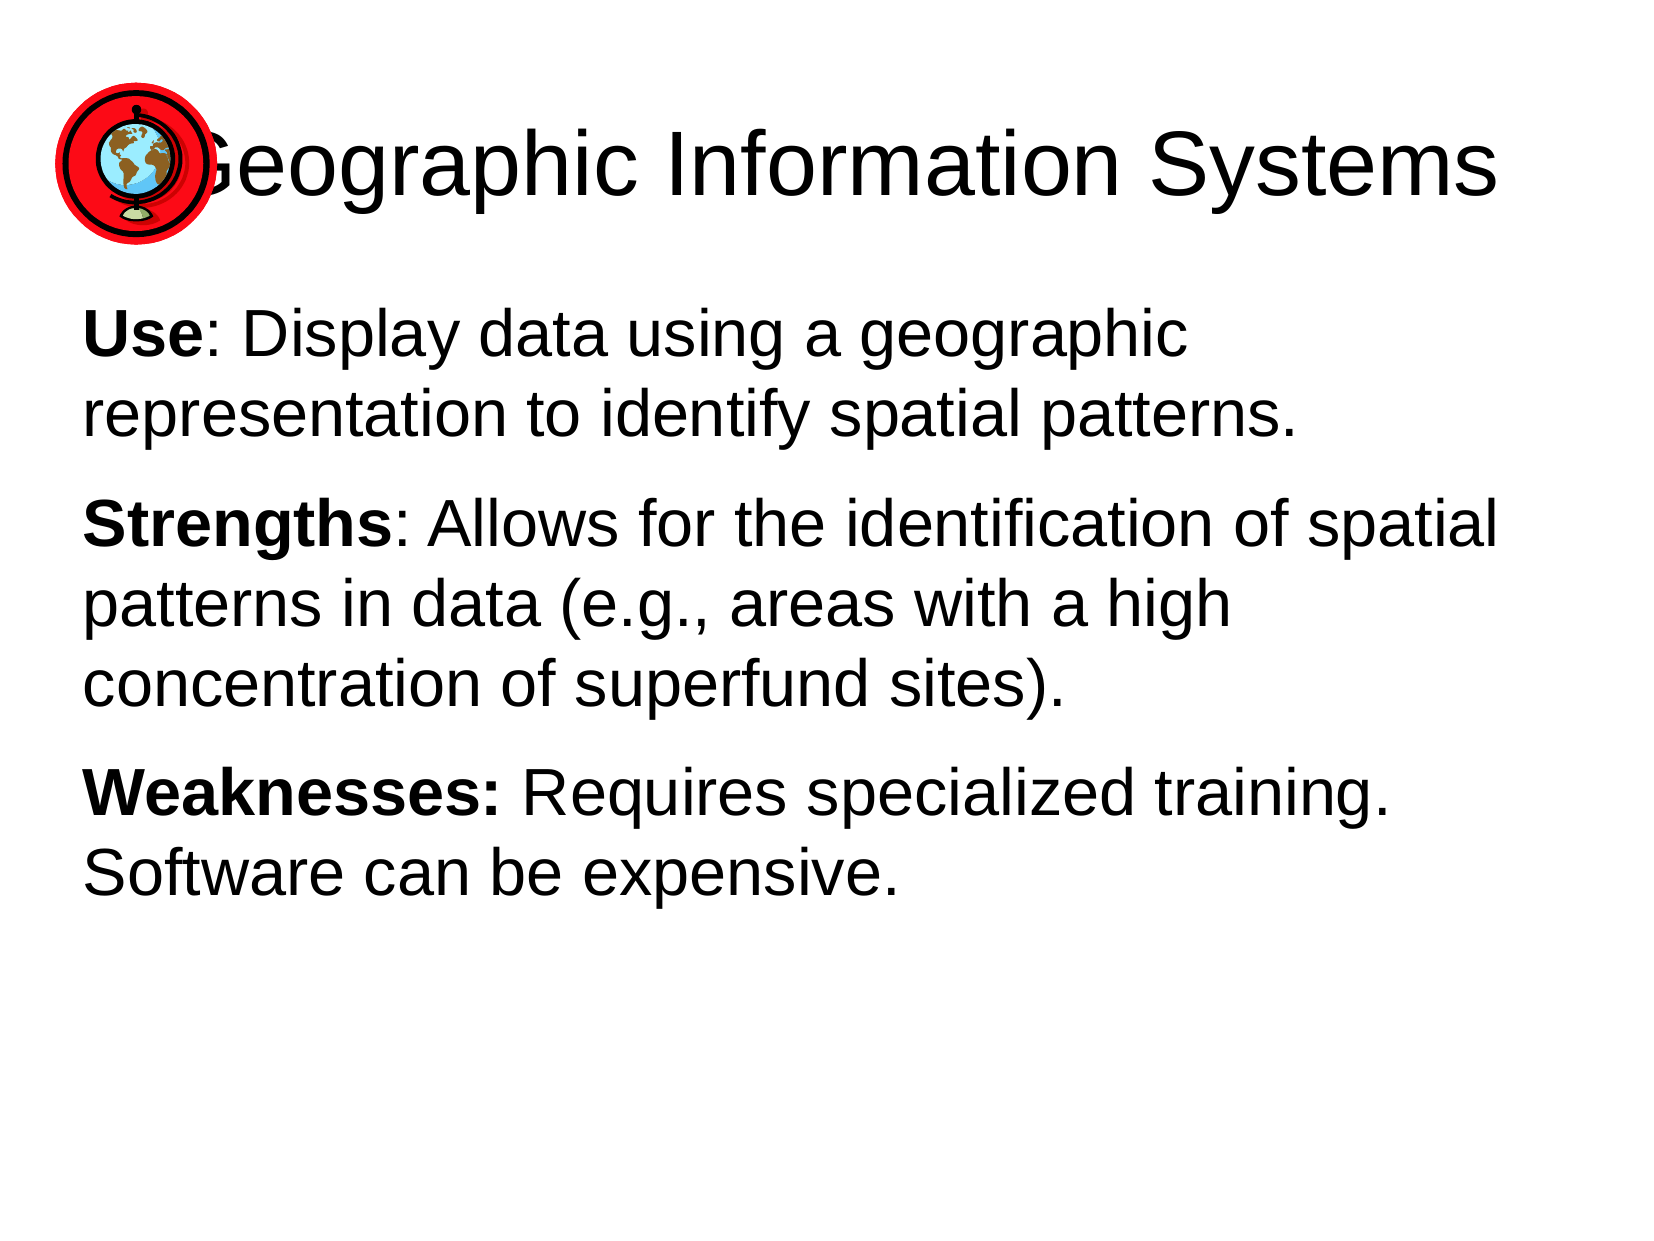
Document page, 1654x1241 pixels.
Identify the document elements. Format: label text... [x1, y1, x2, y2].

list Use: Display data using a geographic representation to identify spatial patterns. Strengths: Allows for the identification of spatial patterns in data (e.g., areas with a high concentration of superfund sites). Weaknesses: Requires specialized training. Software can be expensive. [82, 290, 1571, 1010]
picture [55, 82, 218, 245]
title Geographic Information Systems [165, 55, 1654, 262]
